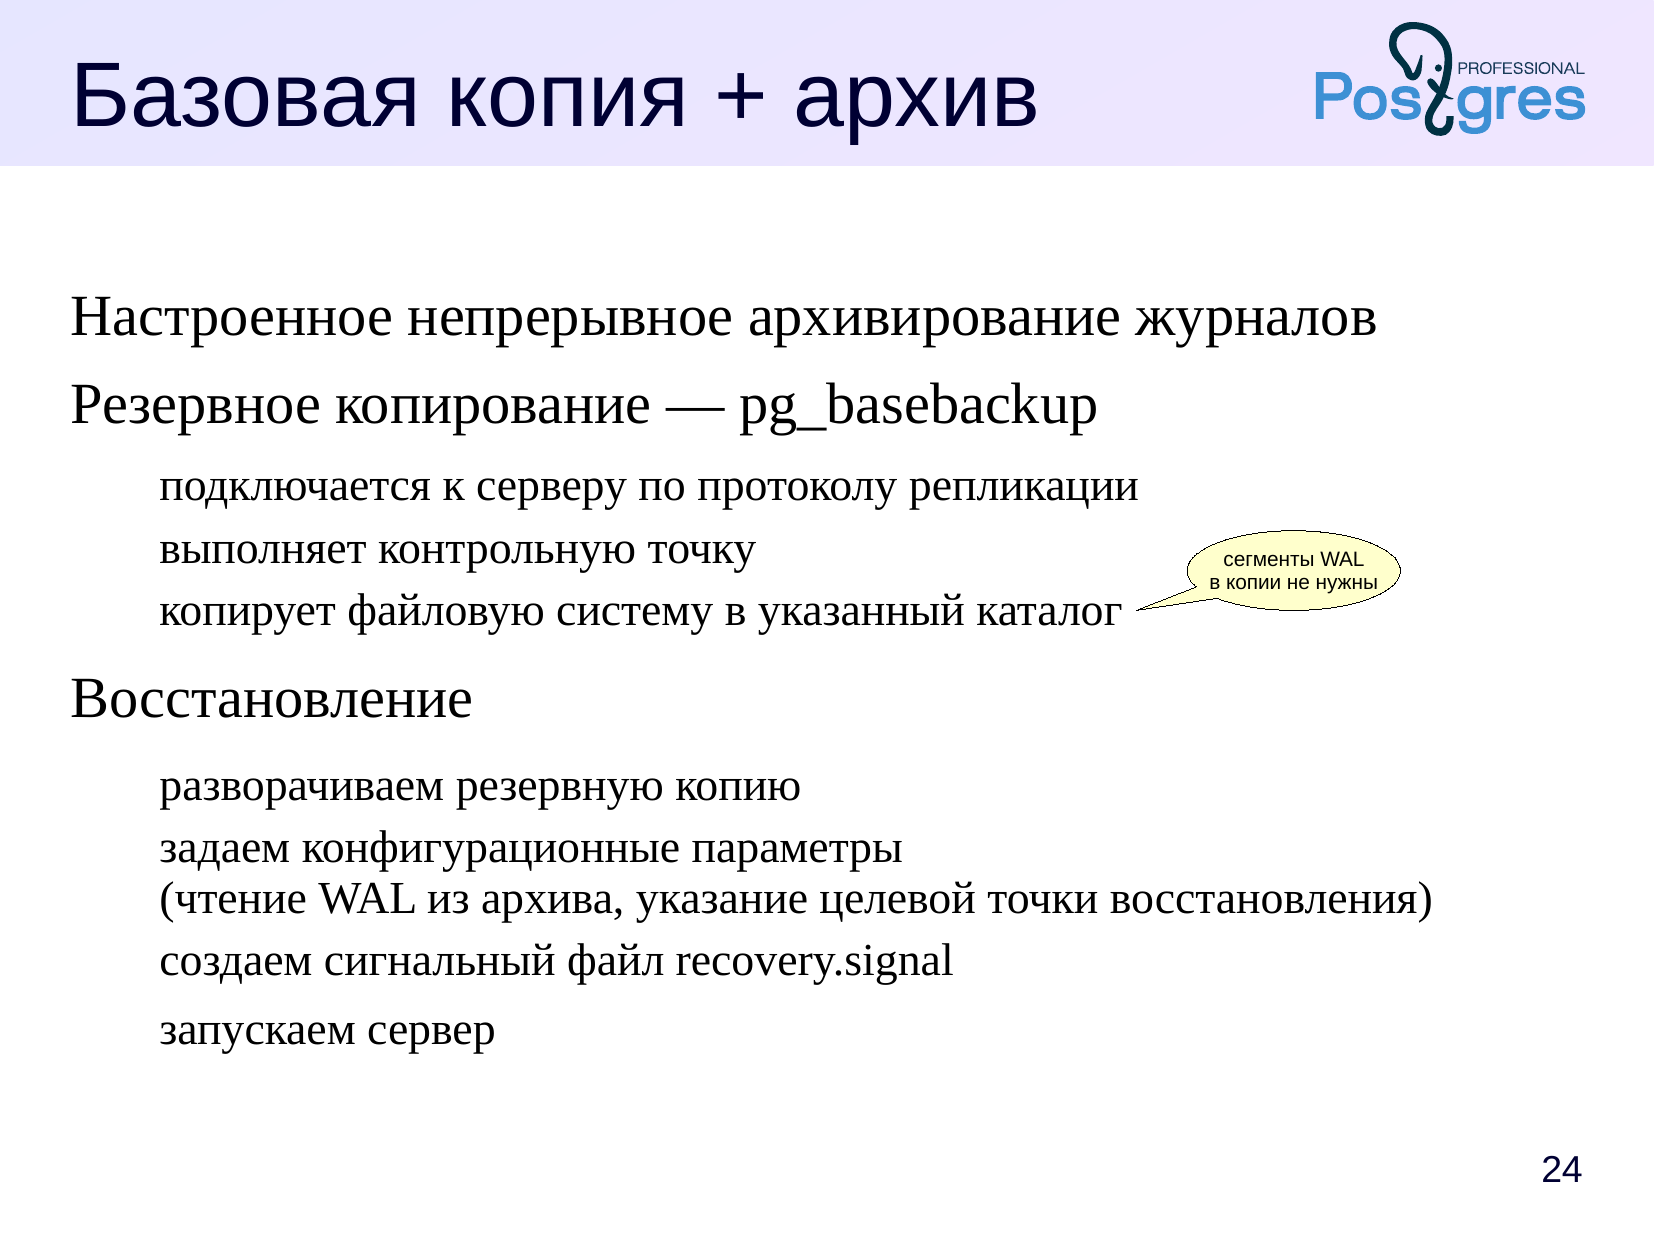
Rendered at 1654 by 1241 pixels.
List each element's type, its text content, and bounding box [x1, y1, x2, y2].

text_box сегменты WAL в копии не нужны [1136, 530, 1401, 611]
title Базовая копия + архив [70, 43, 1241, 147]
list Настроенное непрерывное архивирование журналов Резервное копирование — pg_basebackup подключается к серверу по протоколу репликации выполняет контрольную точку копирует файловую систему в указанный каталог Восстановление разворачиваем резервную копию задаем конфигурационные параметры (чтение WAL из архива, указание целевой точки восстановления) создаем сигнальный файл recovery.signal запускаем сервер [70, 283, 1583, 1134]
